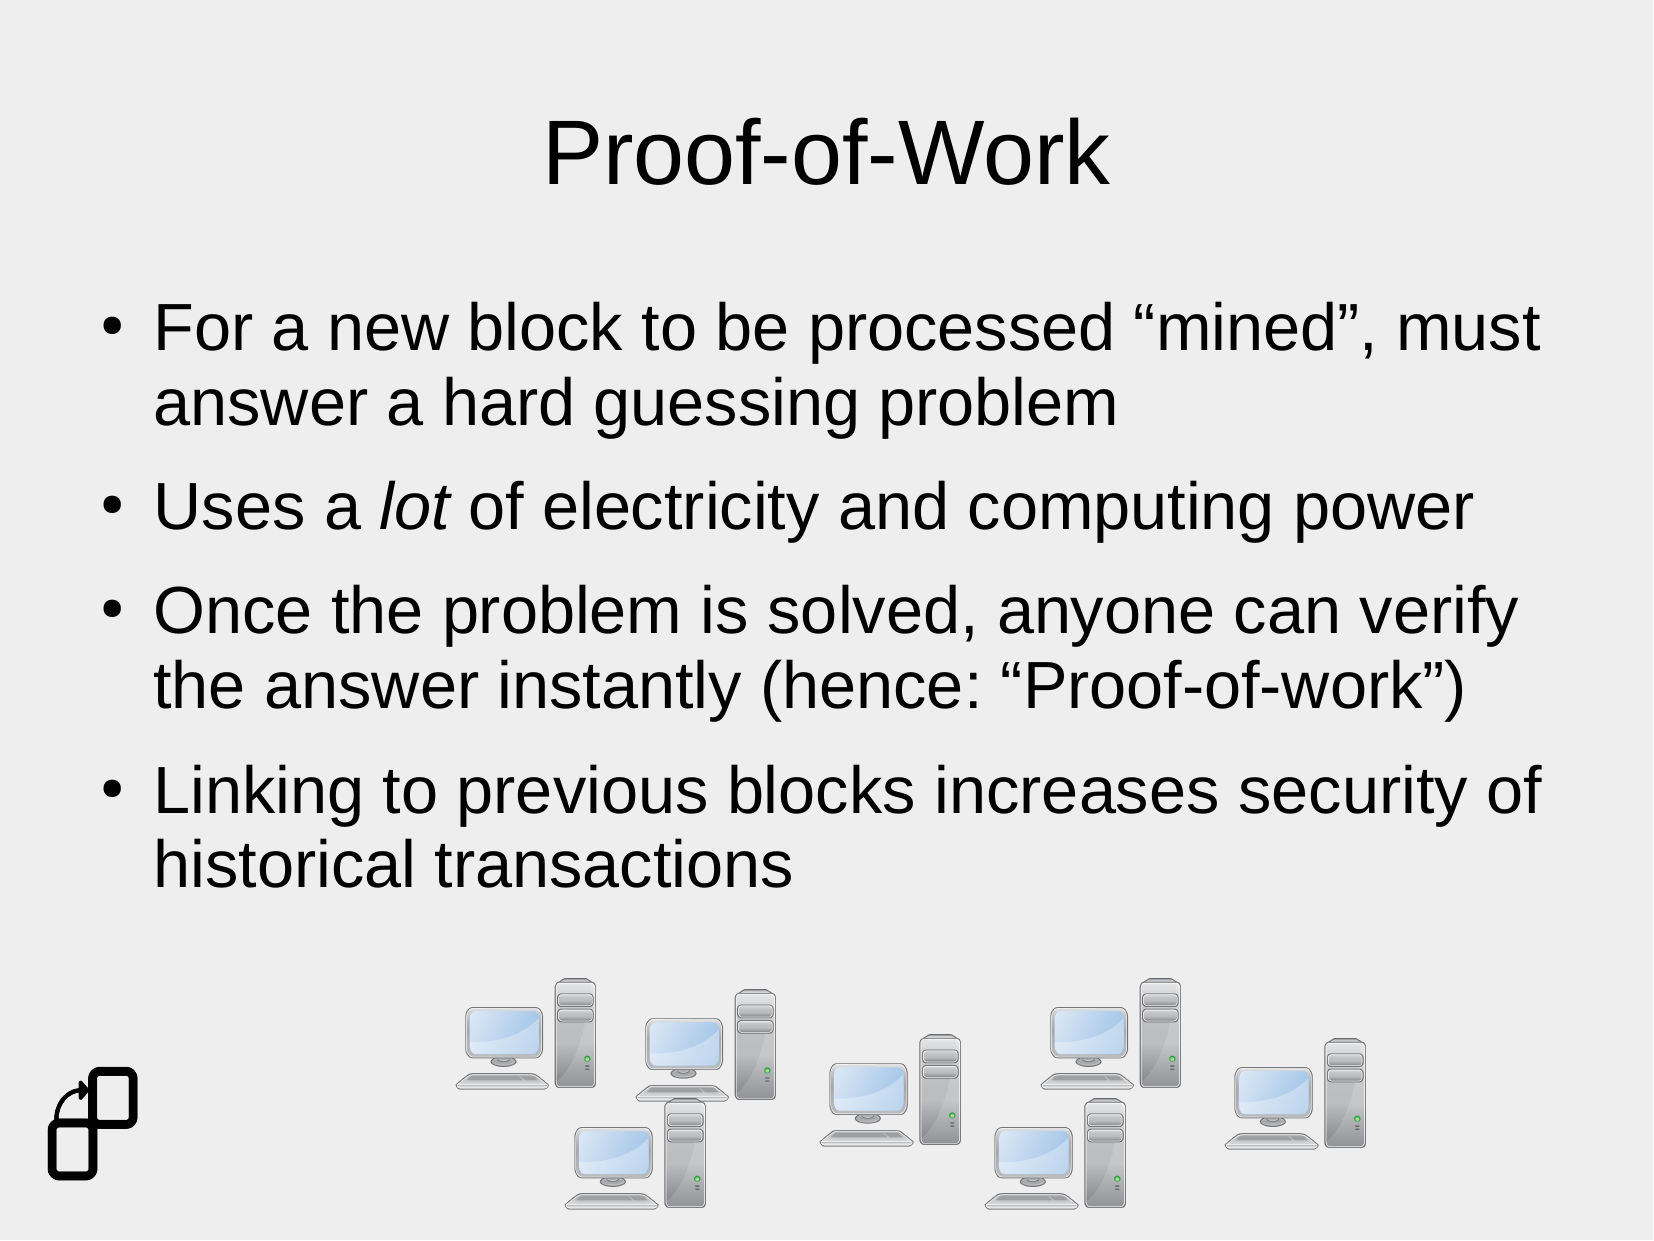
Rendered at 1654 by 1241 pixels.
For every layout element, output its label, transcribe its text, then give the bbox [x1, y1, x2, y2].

picture [30, 1062, 153, 1186]
list For a new block to be processed “mined”, must answer a hard guessing problem Uses a lot of electricity and computing power Once the problem is solved, anyone can verify the answer instantly (hence: “Proof-of-work”) Linking to previous blocks increases security of historical transactions [82, 290, 1571, 1010]
picture [814, 1034, 961, 1152]
title Proof-of-Work [82, 49, 1571, 257]
picture [559, 989, 776, 1216]
picture [1219, 1038, 1366, 1156]
picture [979, 1098, 1126, 1216]
picture [1035, 978, 1181, 1096]
picture [450, 978, 596, 1096]
